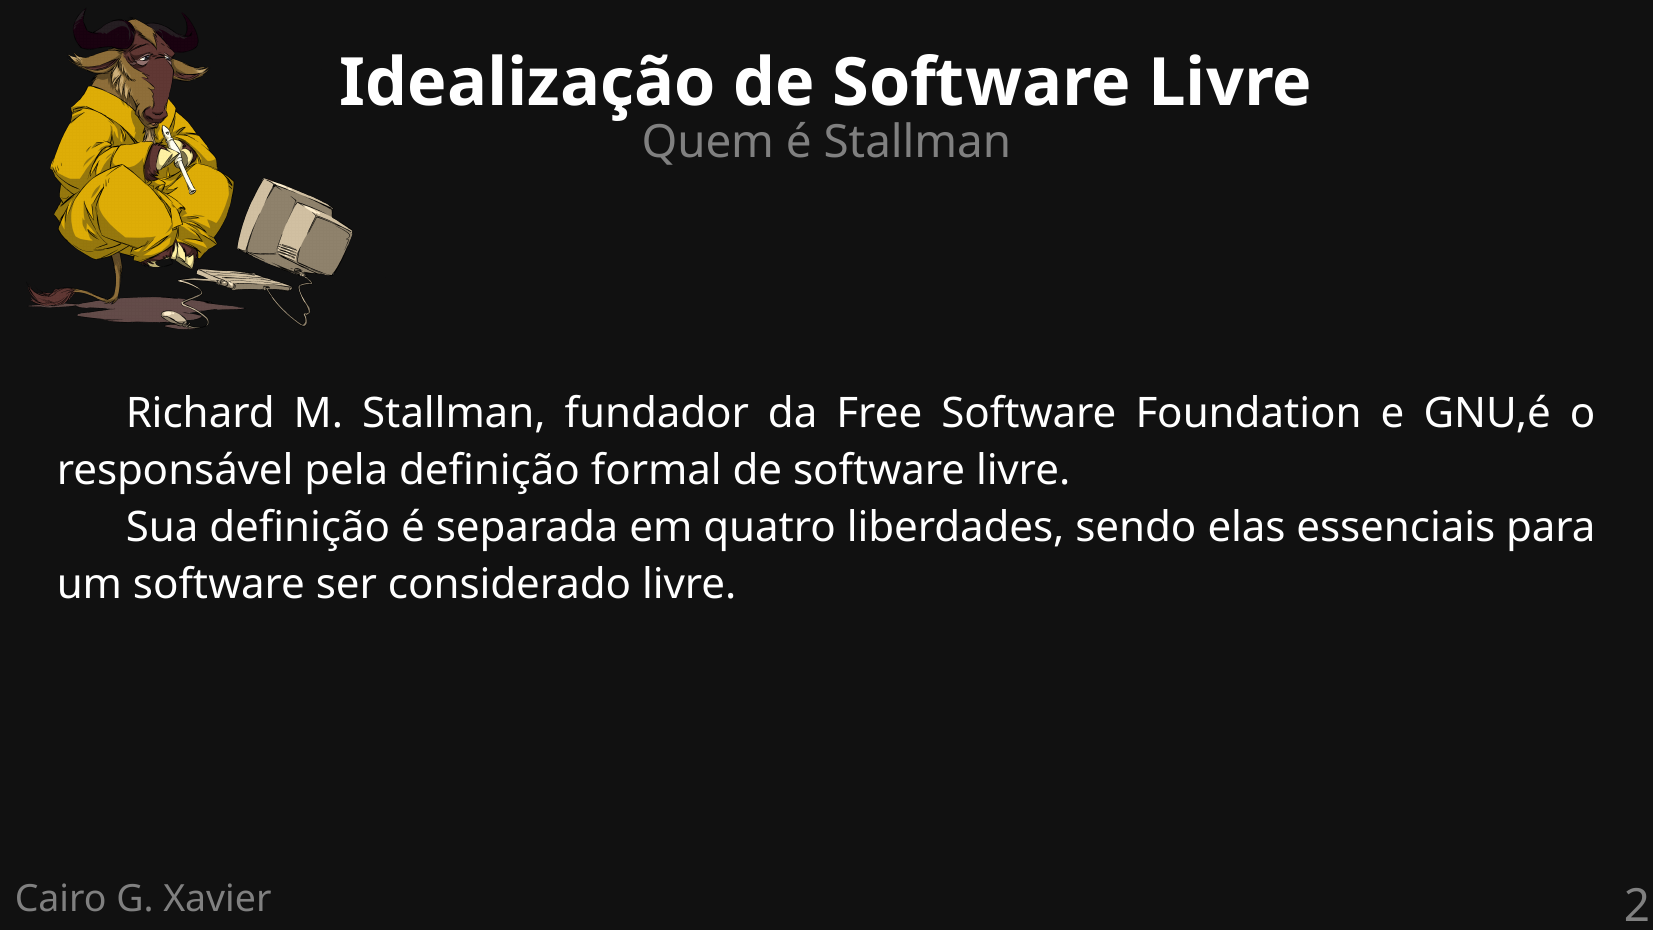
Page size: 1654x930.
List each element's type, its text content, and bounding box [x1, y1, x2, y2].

text_box <number> [1425, 865, 1651, 930]
text_box Idealização de Software Livre [82, 37, 1571, 97]
text_box Cairo G. Xavier [0, 867, 311, 930]
text_box Richard M. Stallman, fundador da Free Software Foundation e GNU,é o responsável pela definição formal de software livre. Sua definição é separada em quatro liberdades, sendo elas essenciais para um software ser considerado livre. [42, 375, 1611, 620]
text_box Quem é Stallman [82, 97, 1571, 182]
picture [0, 0, 389, 338]
